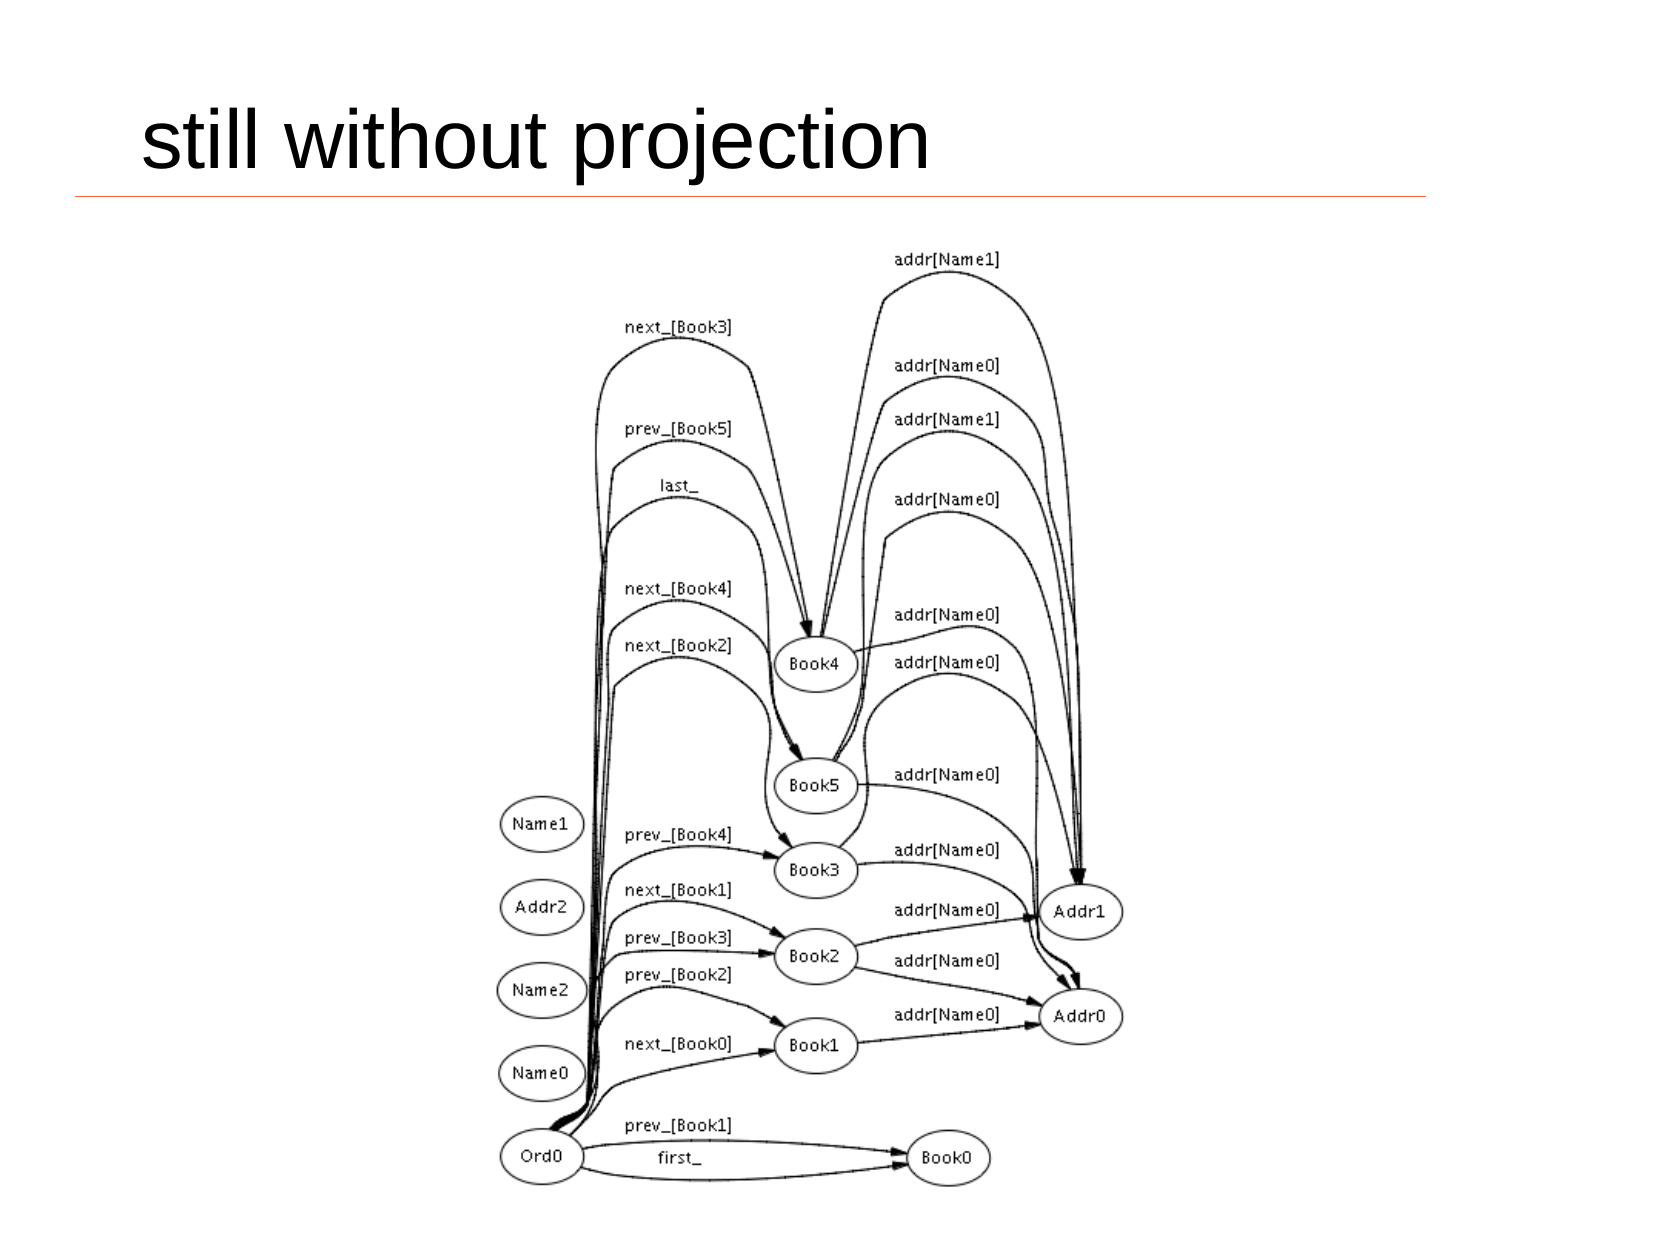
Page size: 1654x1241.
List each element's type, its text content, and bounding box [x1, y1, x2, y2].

picture [460, 204, 1151, 1213]
title still without projection [141, 86, 1604, 193]
